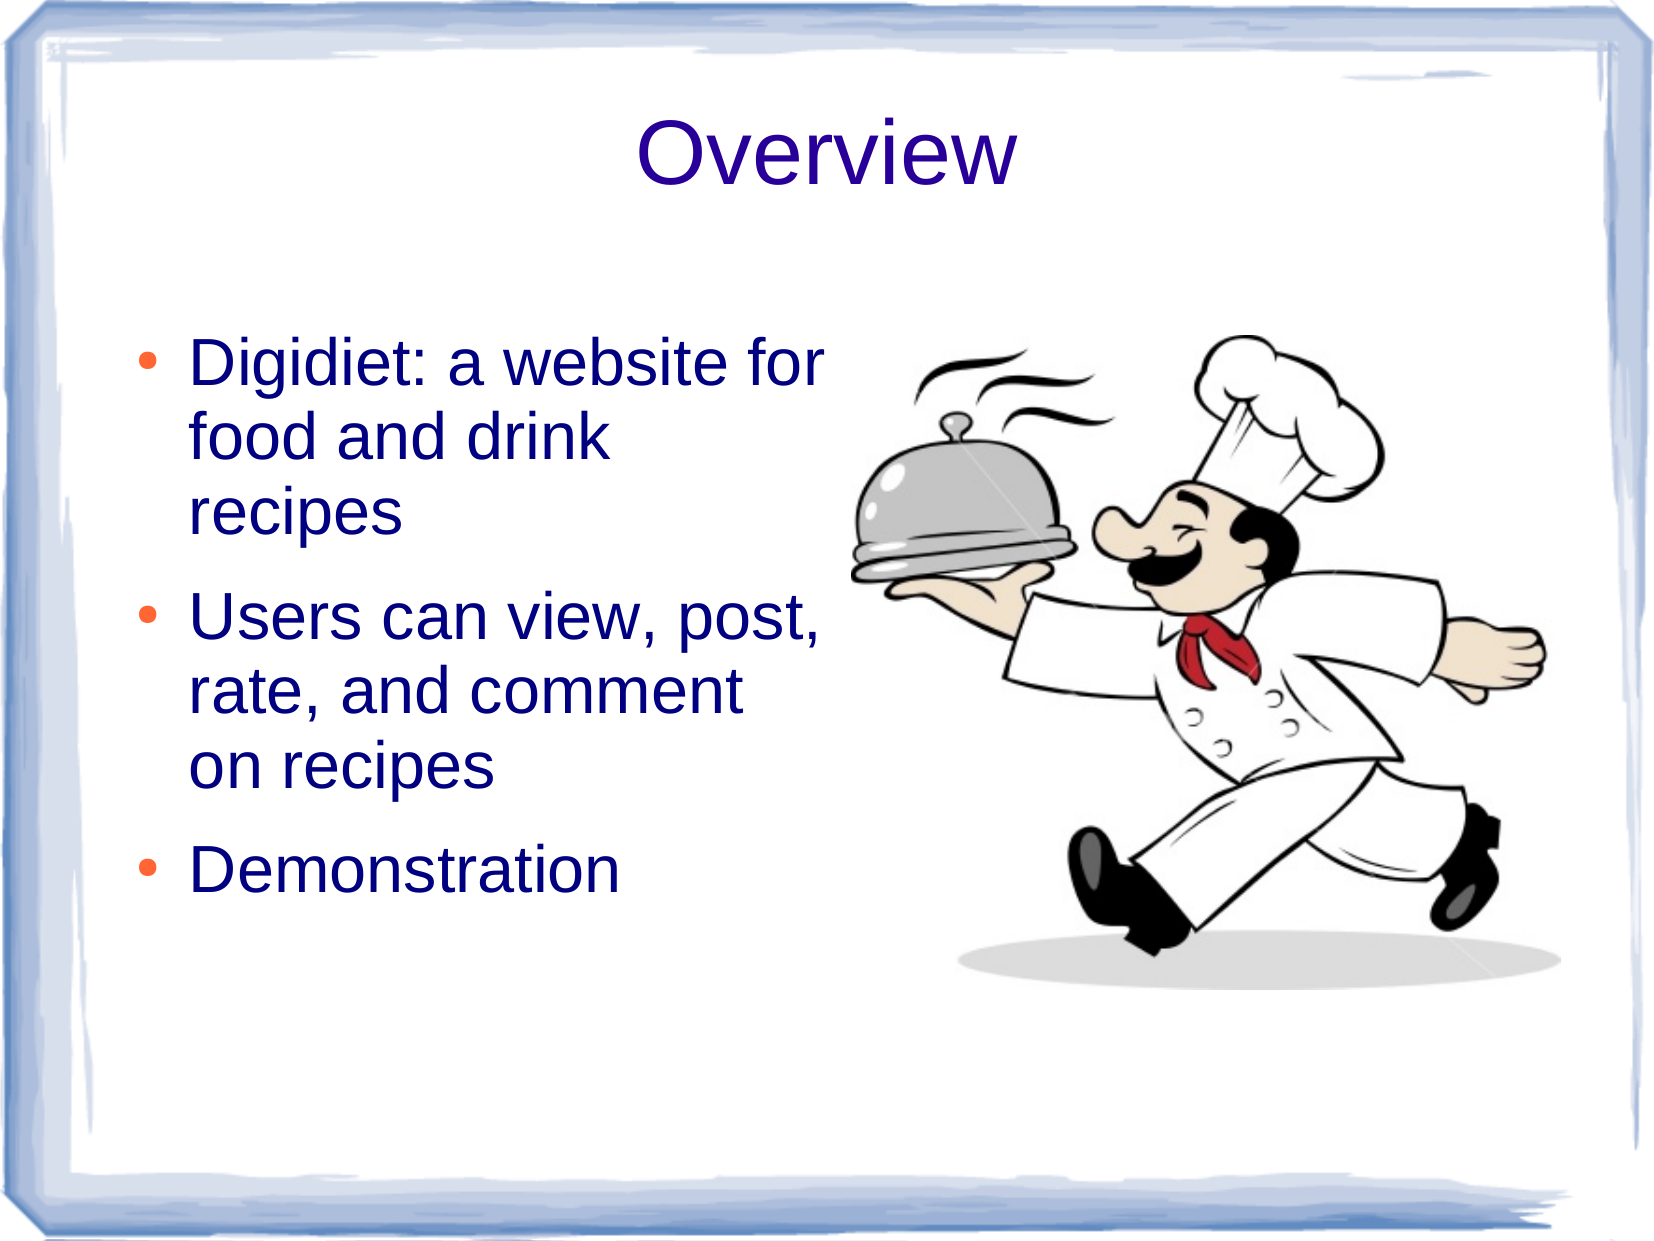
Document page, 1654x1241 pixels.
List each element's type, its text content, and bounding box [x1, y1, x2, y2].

picture [0, 0, 1654, 1241]
list Digidiet: a website for food and drink recipes Users can view, post, rate, and comment on recipes Demonstration [118, 324, 827, 1004]
title Overview [82, 49, 1571, 257]
